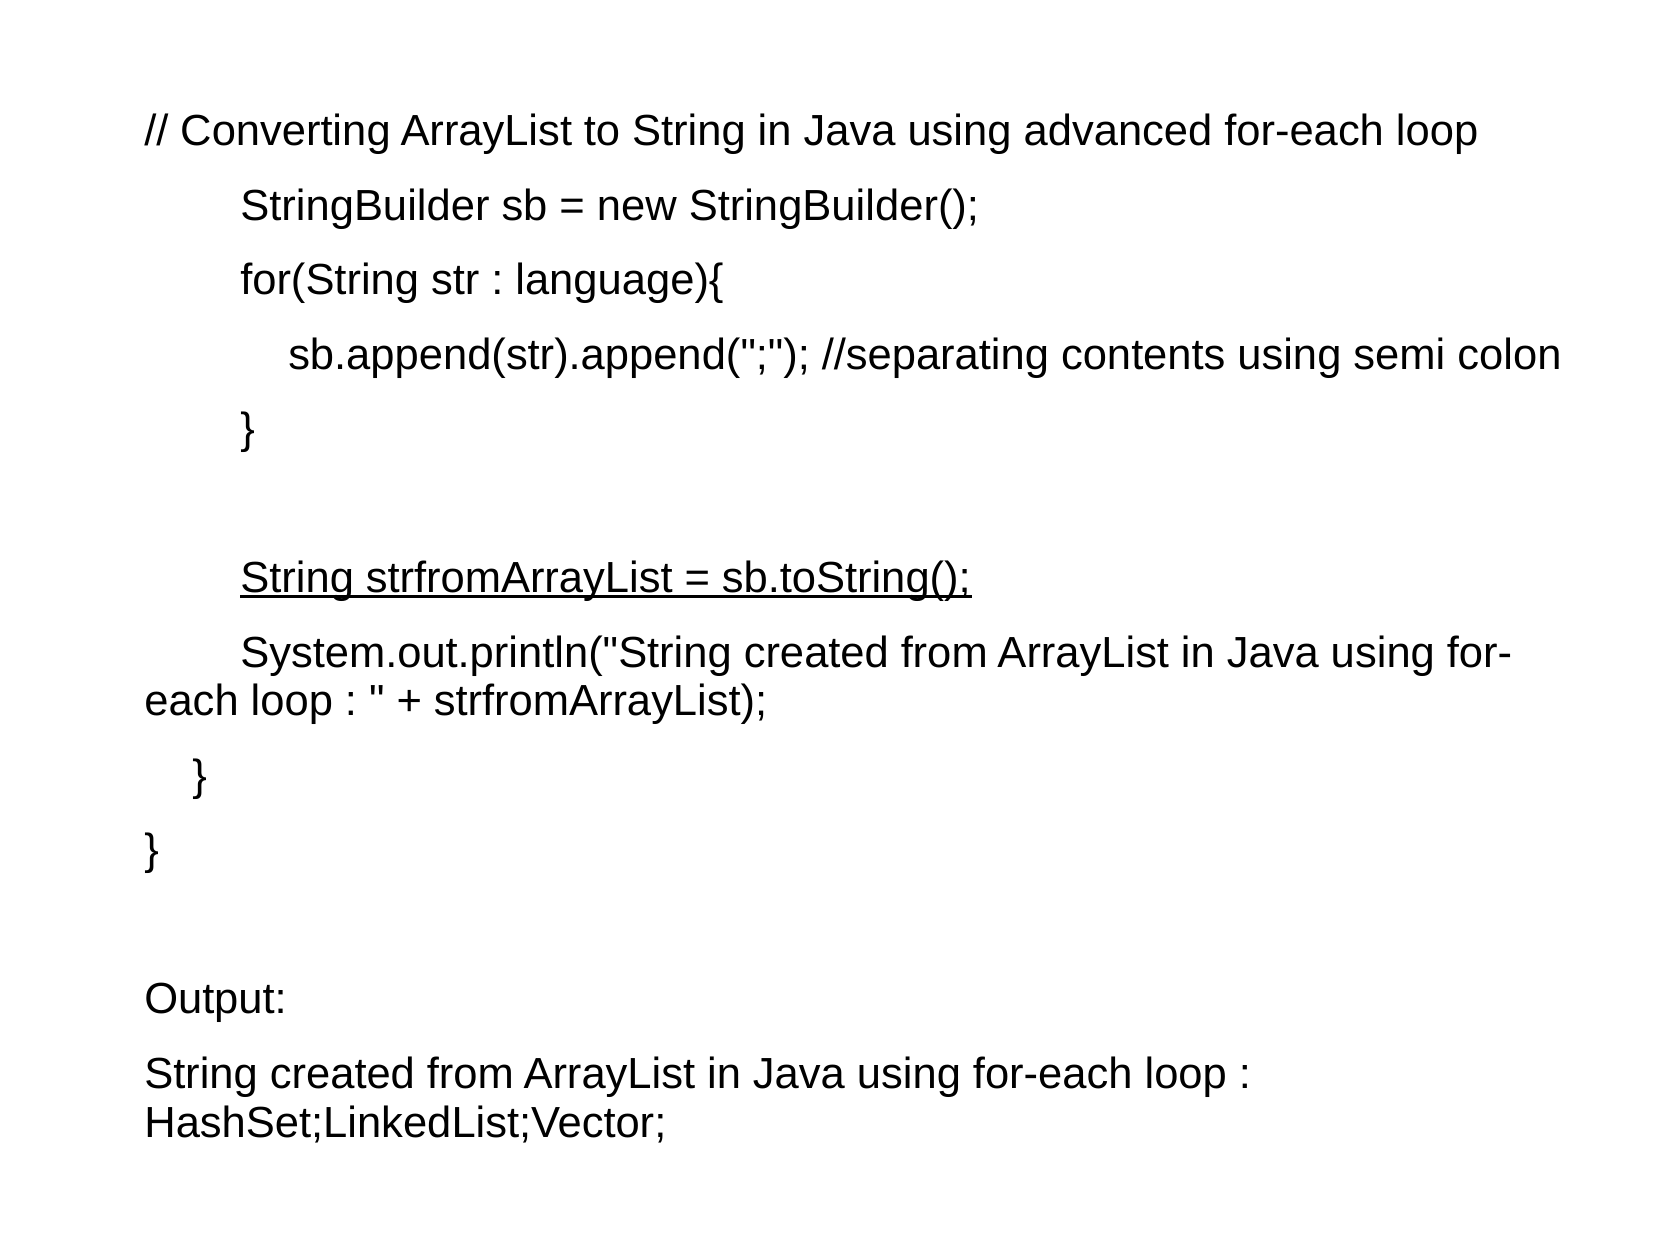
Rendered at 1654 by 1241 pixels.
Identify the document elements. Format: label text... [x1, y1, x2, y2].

list // Converting ArrayList to String in Java using advanced for-each loop StringBuilder sb = new StringBuilder(); for(String str : language){ sb.append(str).append(";"); //separating contents using semi colon } String strfromArrayList = sb.toString(); System.out.println("String created from ArrayList in Java using for-each loop : " + strfromArrayList); } } Output: String created from ArrayList in Java using for-each loop : HashSet;LinkedList;Vector; [82, 106, 1571, 1170]
